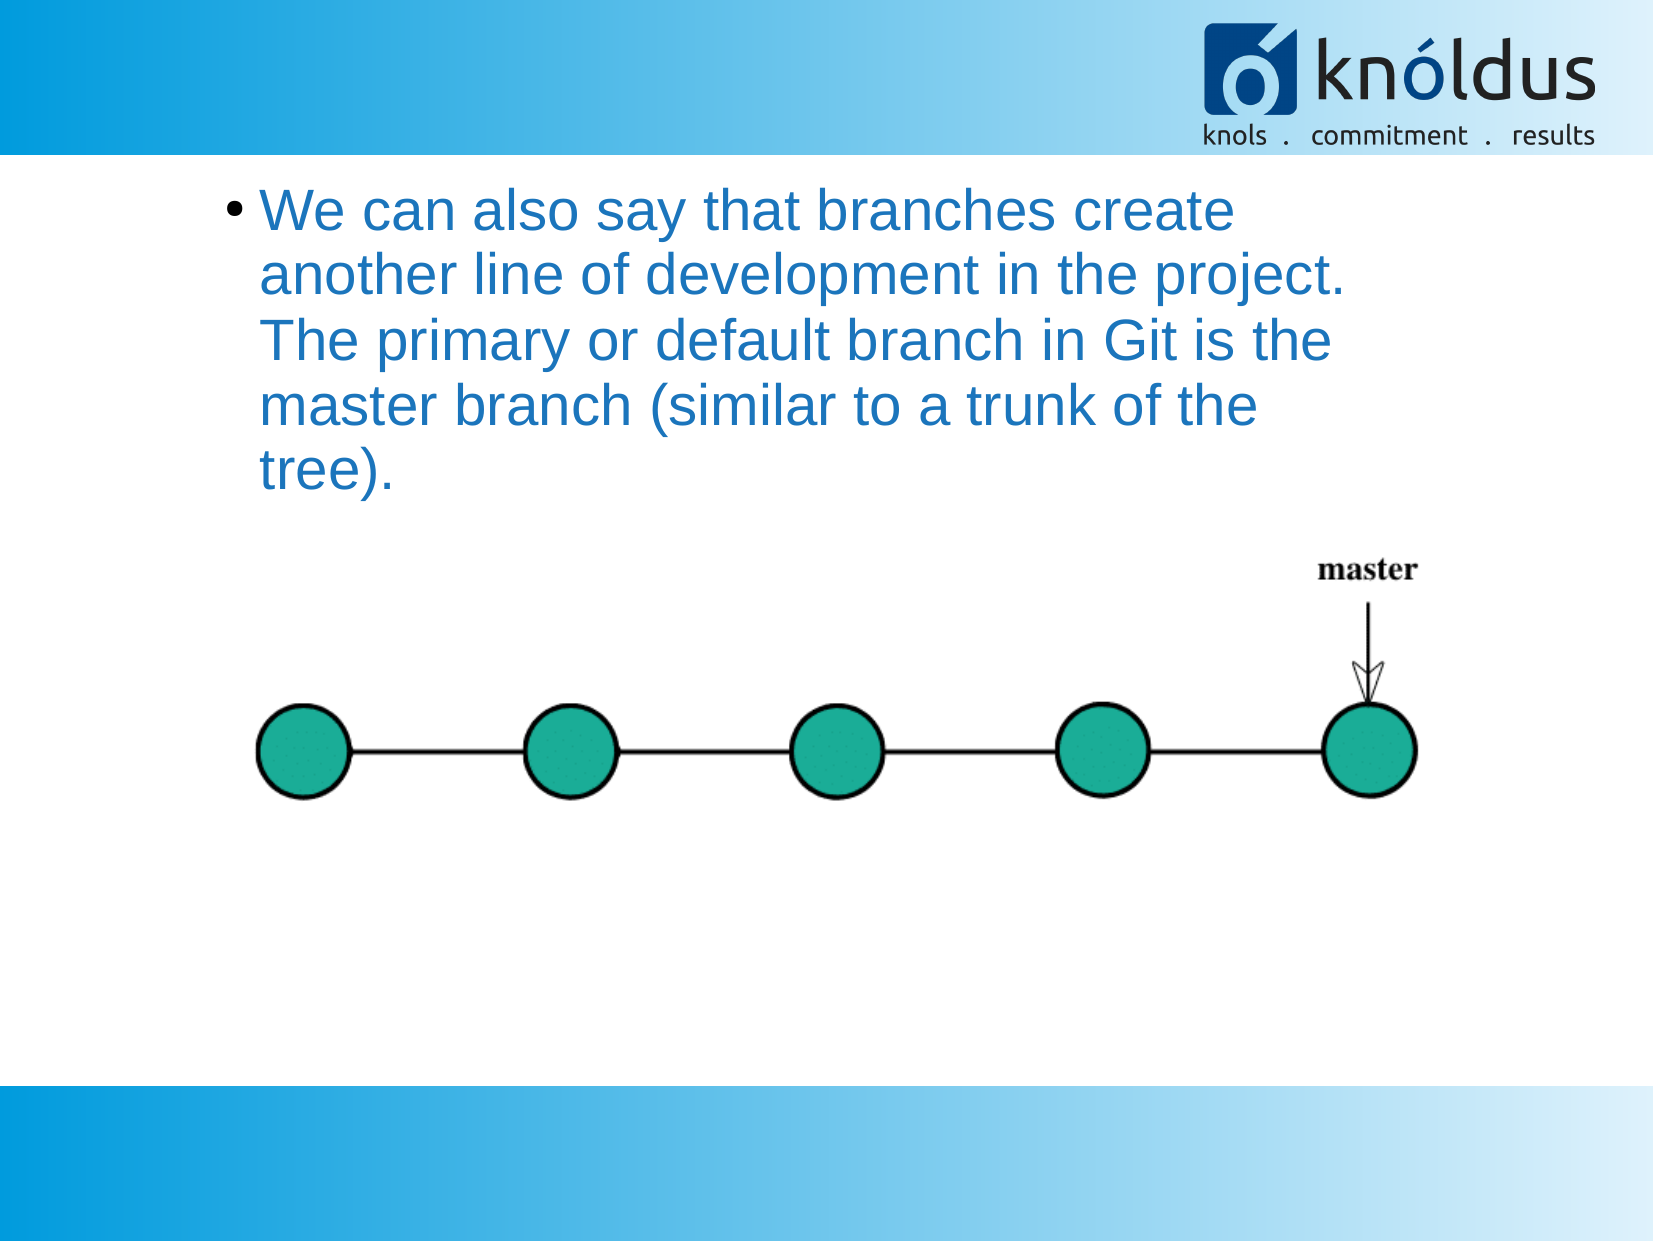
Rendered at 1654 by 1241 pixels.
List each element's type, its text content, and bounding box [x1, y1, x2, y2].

title We can also say that branches create another line of development in the project. The primary or default branch in Git is the master branch (similar to a trunk of the tree). [224, 177, 1359, 456]
picture [1204, 23, 1595, 145]
picture [117, 456, 1595, 934]
